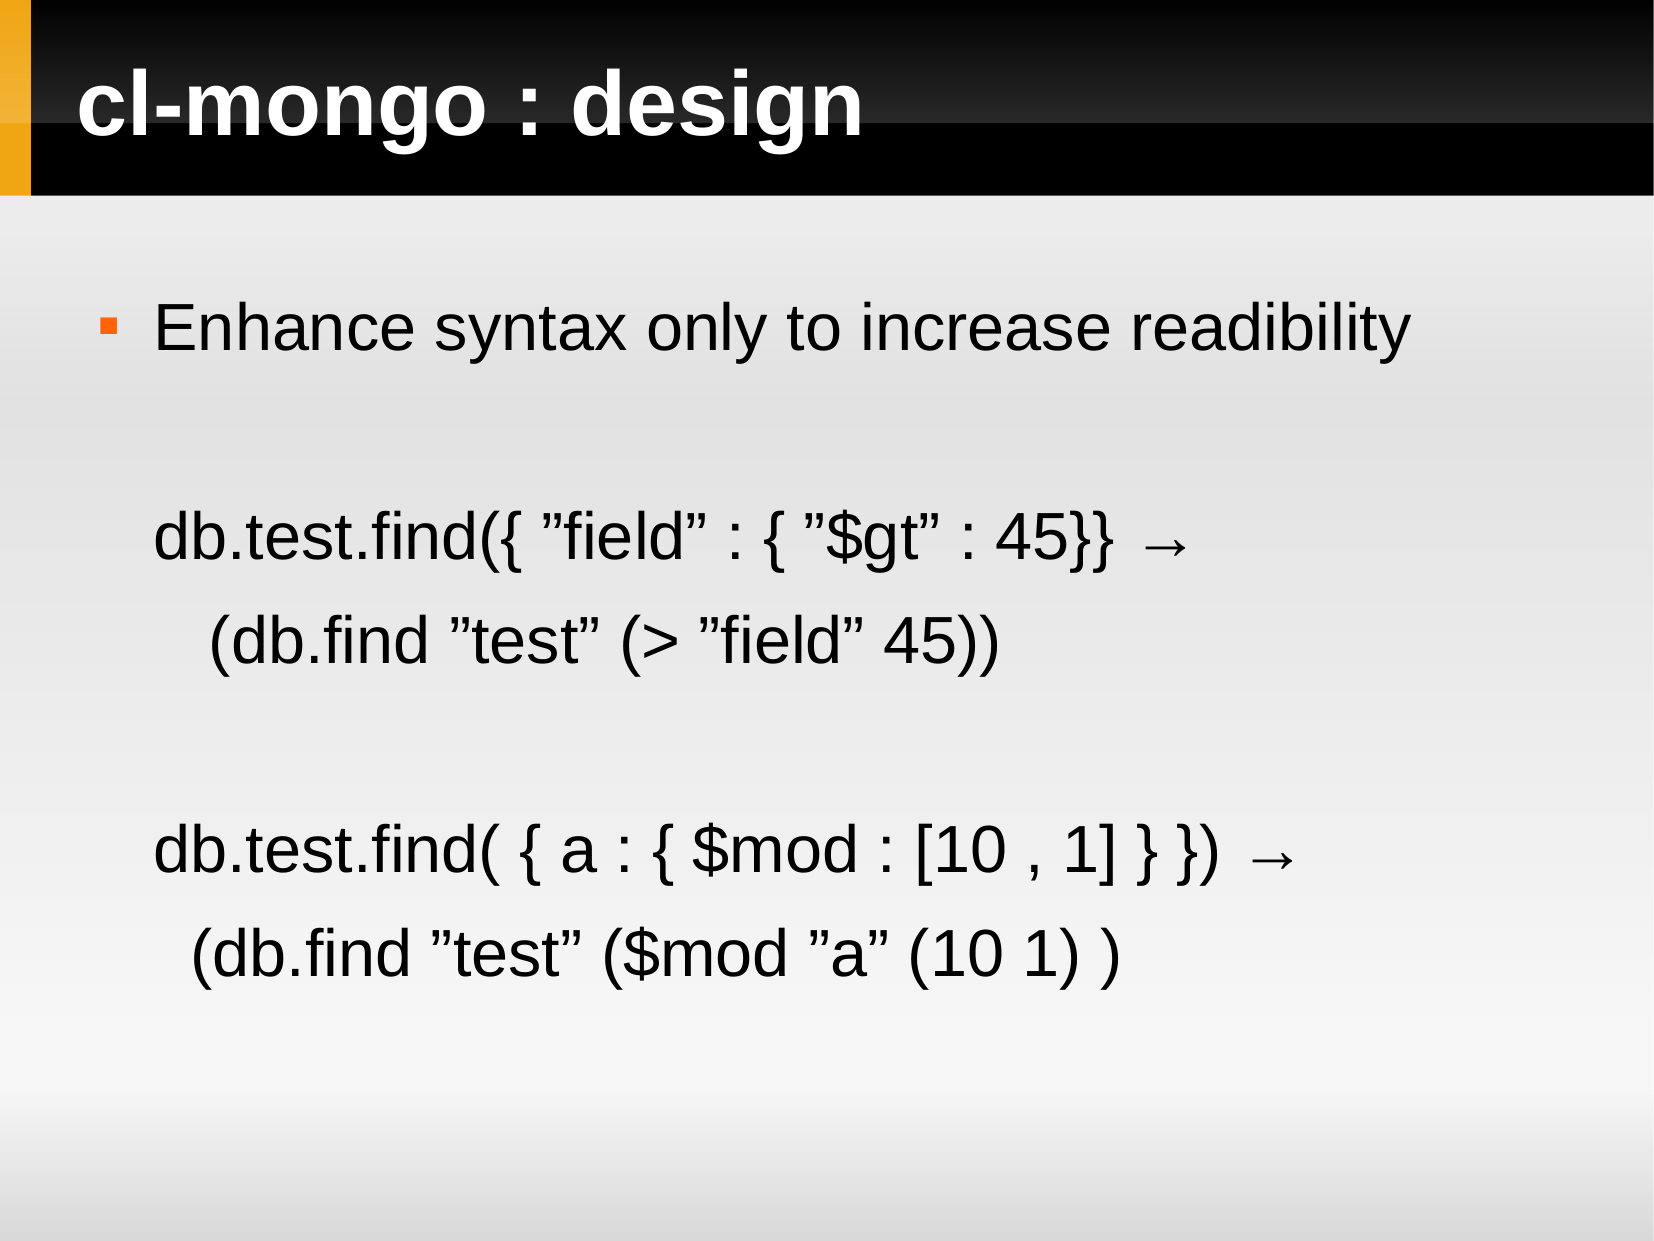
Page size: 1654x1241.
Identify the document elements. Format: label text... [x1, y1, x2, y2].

list Enhance syntax only to increase readibility db.test.find({ ”field” : { ”$gt” : 45}} → (db.find ”test” (> ”field” 45)) db.test.find( { a : { $mod : [10 , 1] } }) → (db.find ”test” ($mod ”a” (10 1) ) [82, 290, 1571, 1241]
title cl-mongo : design [76, 7, 1565, 200]
picture [0, 0, 1654, 1241]
